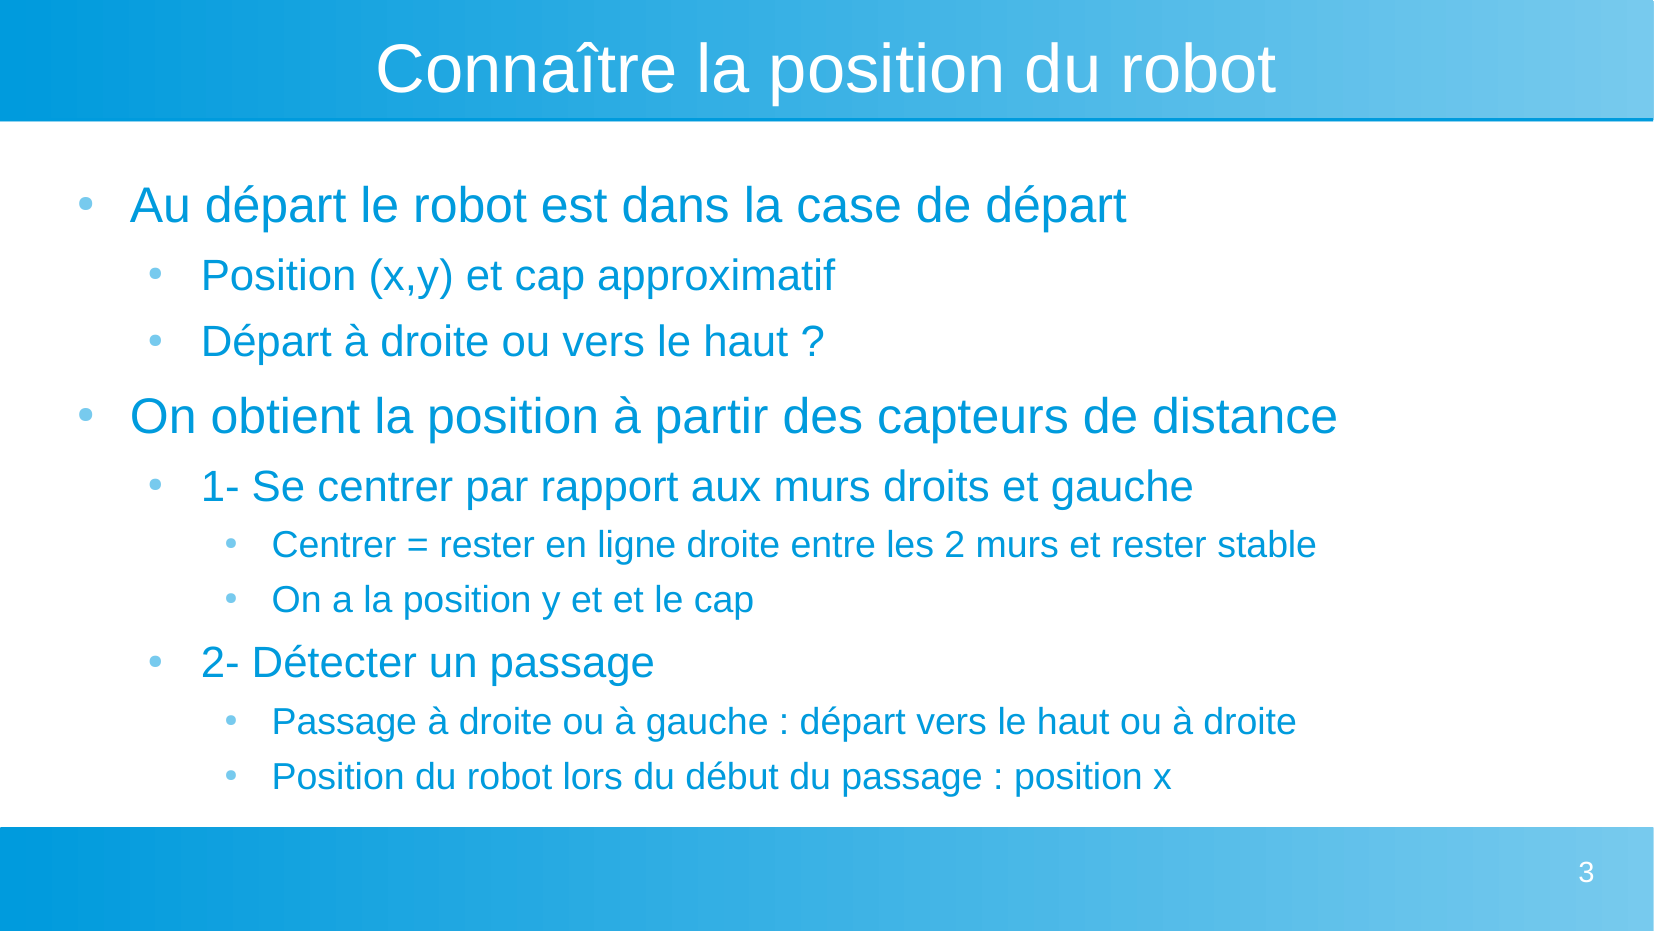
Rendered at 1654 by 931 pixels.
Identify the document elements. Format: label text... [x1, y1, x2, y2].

title Connaître la position du robot [59, 29, 1595, 108]
list Au départ le robot est dans la case de départ Position (x,y) et cap approximatif Départ à droite ou vers le haut ? On obtient la position à partir des capteurs de distance 1- Se centrer par rapport aux murs droits et gauche Centrer = rester en ligne droite entre les 2 murs et rester stable On a la position y et et le cap 2- Détecter un passage Passage à droite ou à gauche : départ vers le haut ou à droite Position du robot lors du début du passage : position x [59, 177, 1595, 768]
